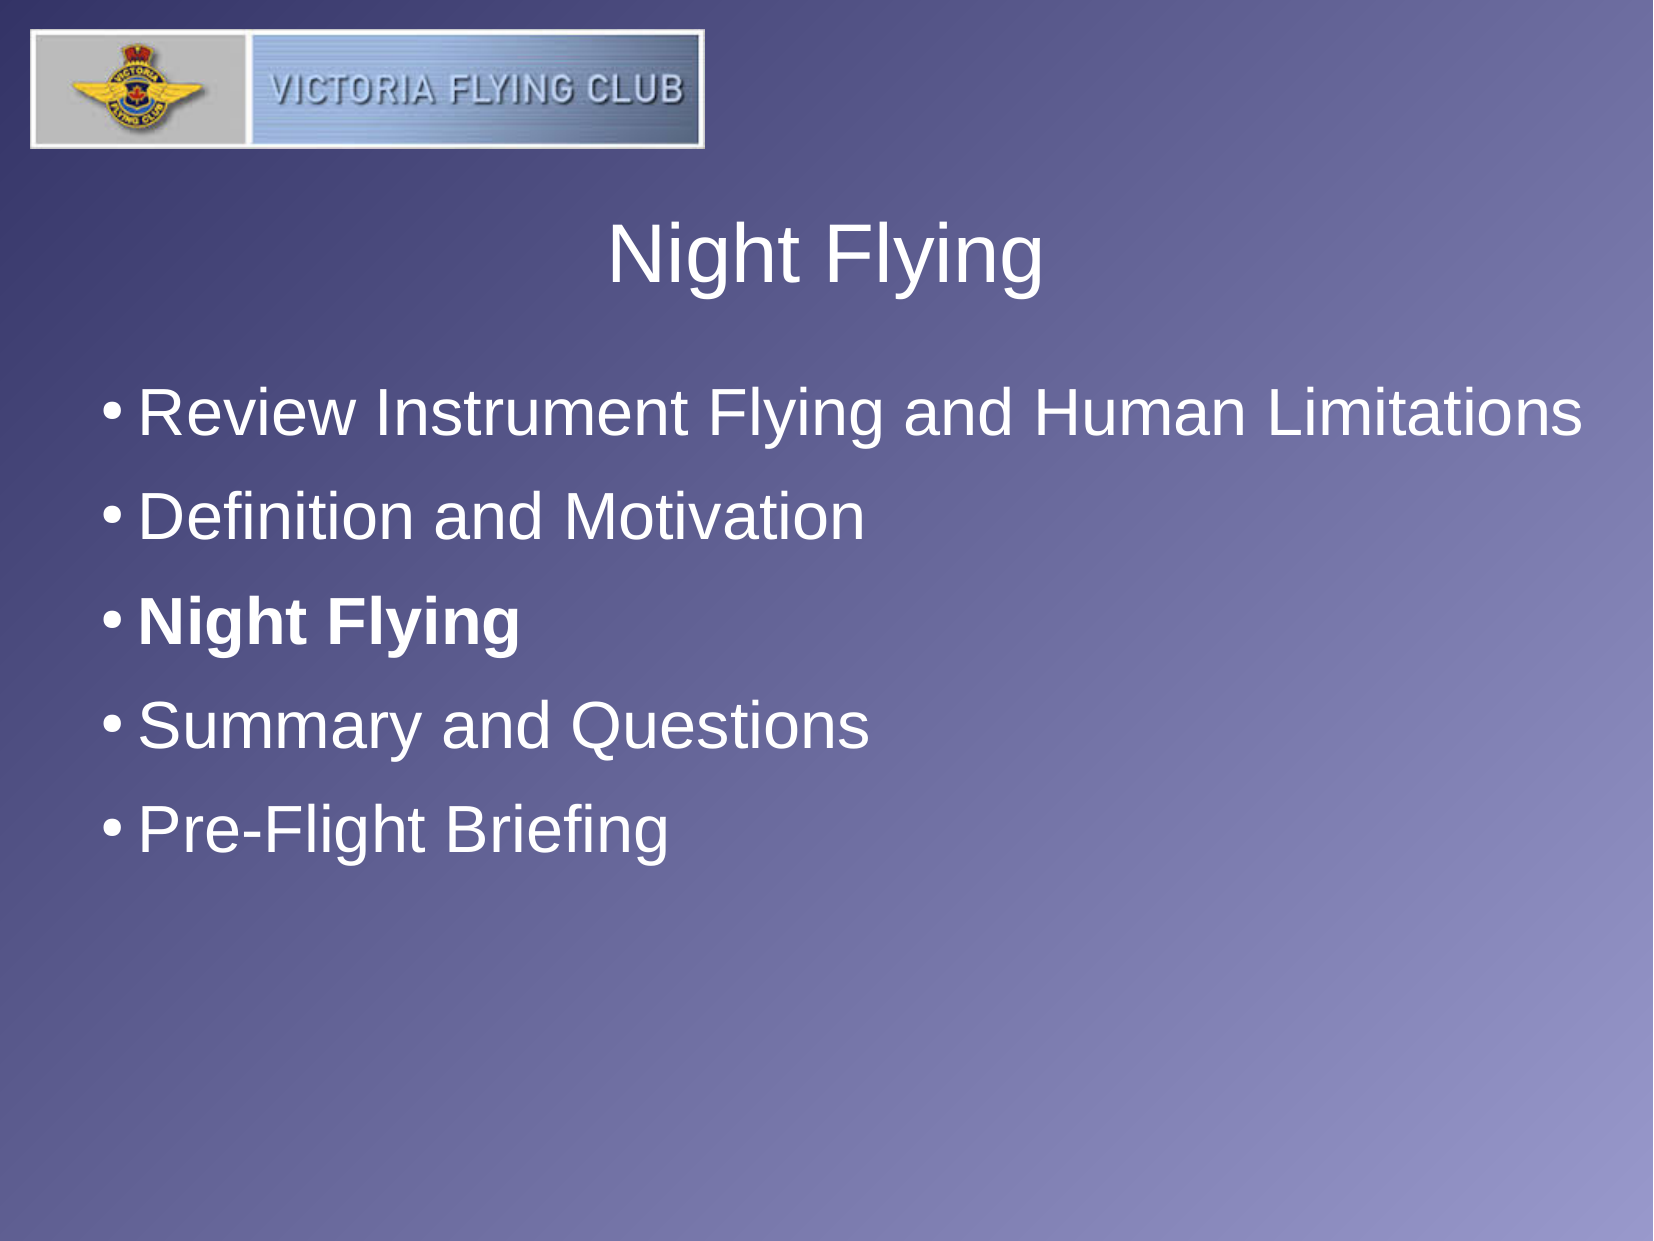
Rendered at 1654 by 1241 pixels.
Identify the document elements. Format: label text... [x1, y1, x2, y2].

list Review Instrument Flying and Human Limitations Definition and Motivation Night Flying Summary and Questions Pre-Flight Briefing [82, 375, 1606, 1095]
picture [30, 29, 705, 149]
title Night Flying [82, 150, 1571, 358]
